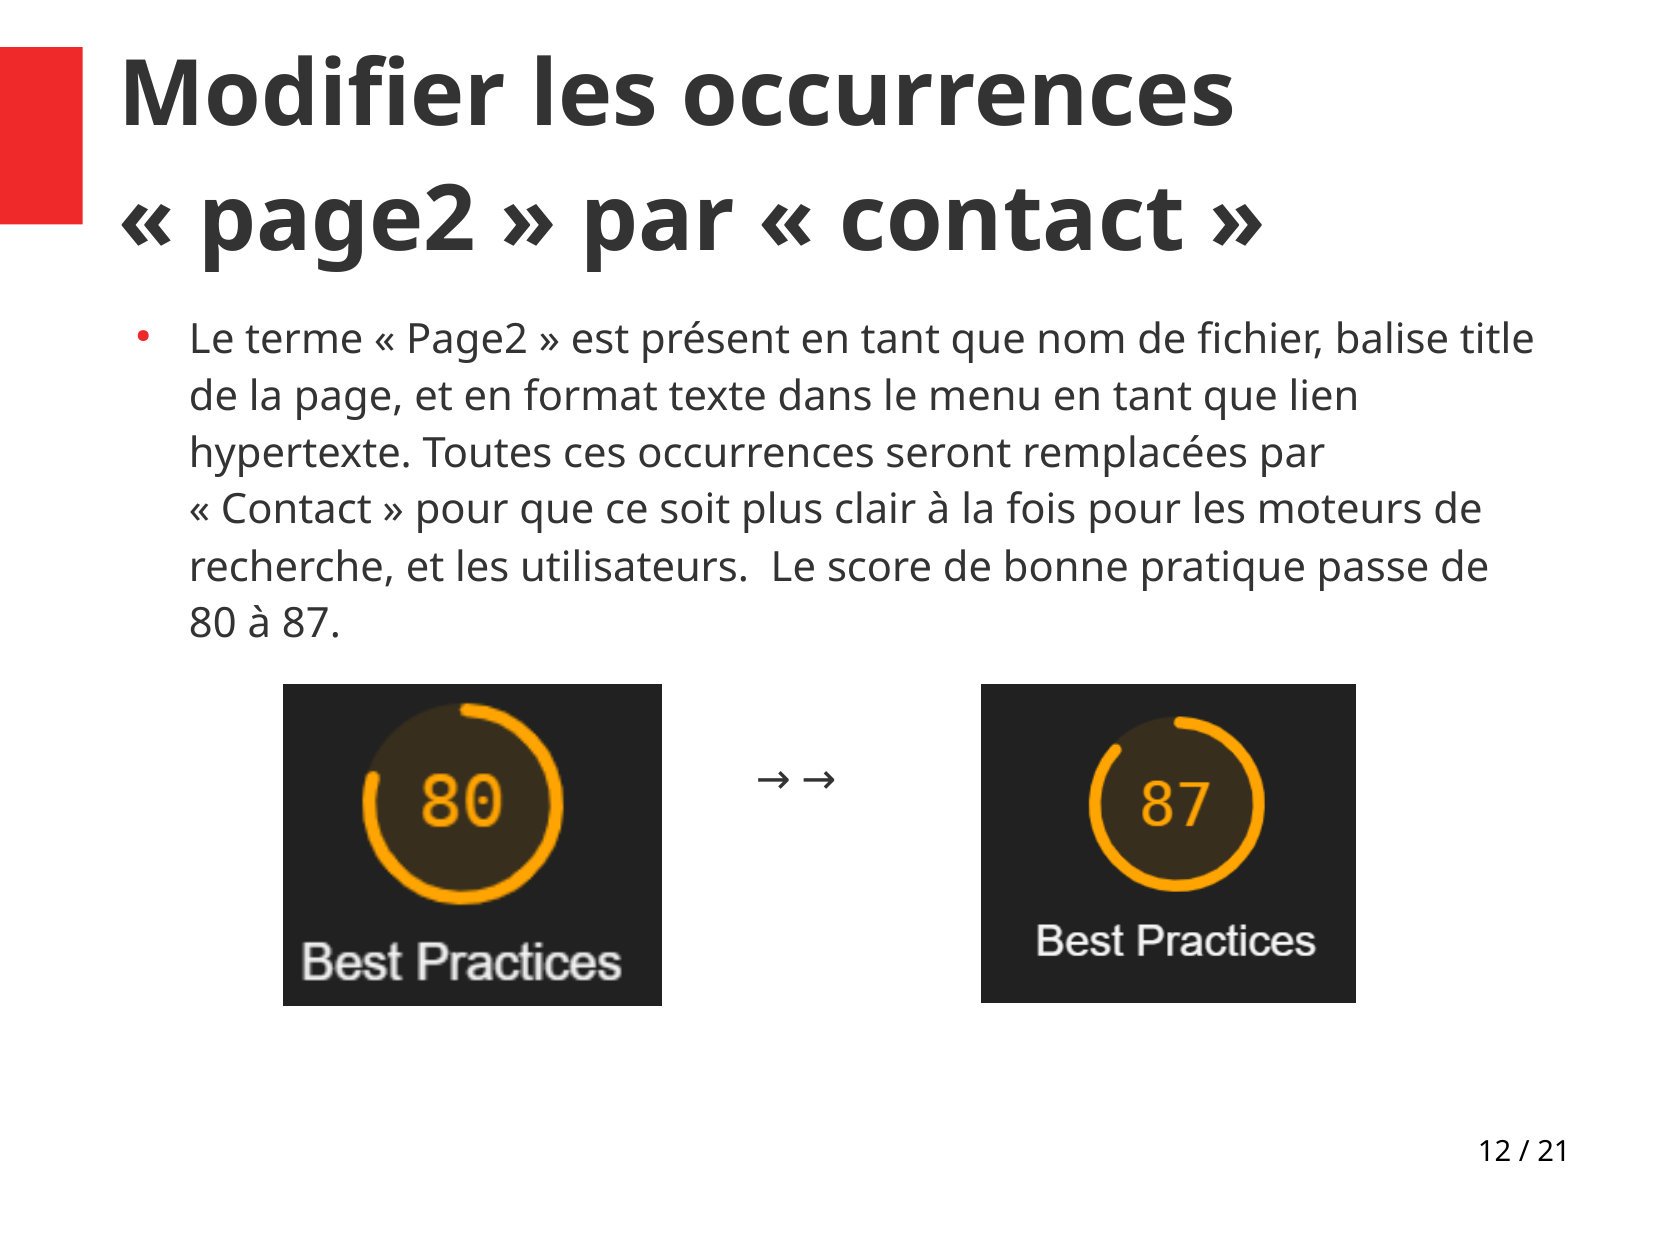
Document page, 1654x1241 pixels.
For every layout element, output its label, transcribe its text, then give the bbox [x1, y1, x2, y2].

title Modifier les occurrences « page2 » par « contact » [118, 27, 1571, 278]
list Le terme « Page2 » est présent en tant que nom de fichier, balise title de la page, et en format texte dans le menu en tant que lien hypertexte. Toutes ces occurrences seront remplacées par « Contact » pour que ce soit plus clair à la fois pour les moteurs de recherche, et les utilisateurs. Le score de bonne pratique passe de 80 à 87. → → [118, 308, 1536, 1028]
picture [283, 684, 662, 1006]
picture [981, 684, 1356, 1004]
